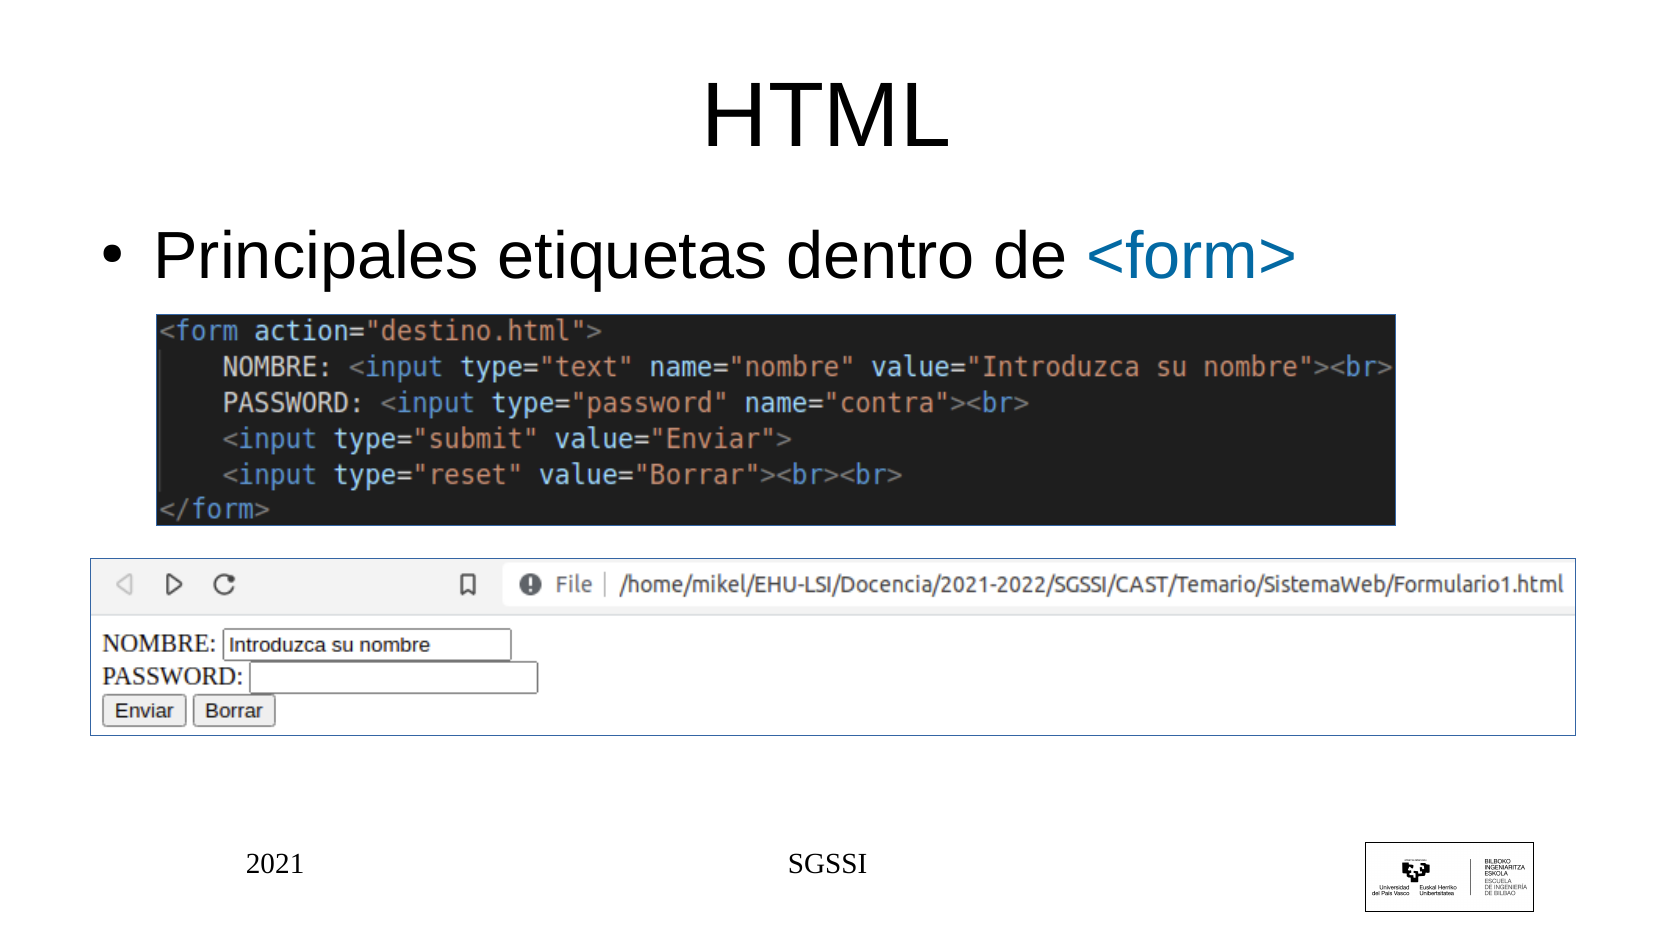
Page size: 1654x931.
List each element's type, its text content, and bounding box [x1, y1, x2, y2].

picture [156, 314, 1396, 526]
title HTML [82, 37, 1571, 193]
picture [1366, 843, 1533, 911]
list Principales etiquetas dentro de <form> [82, 217, 1456, 758]
picture [90, 558, 1576, 736]
